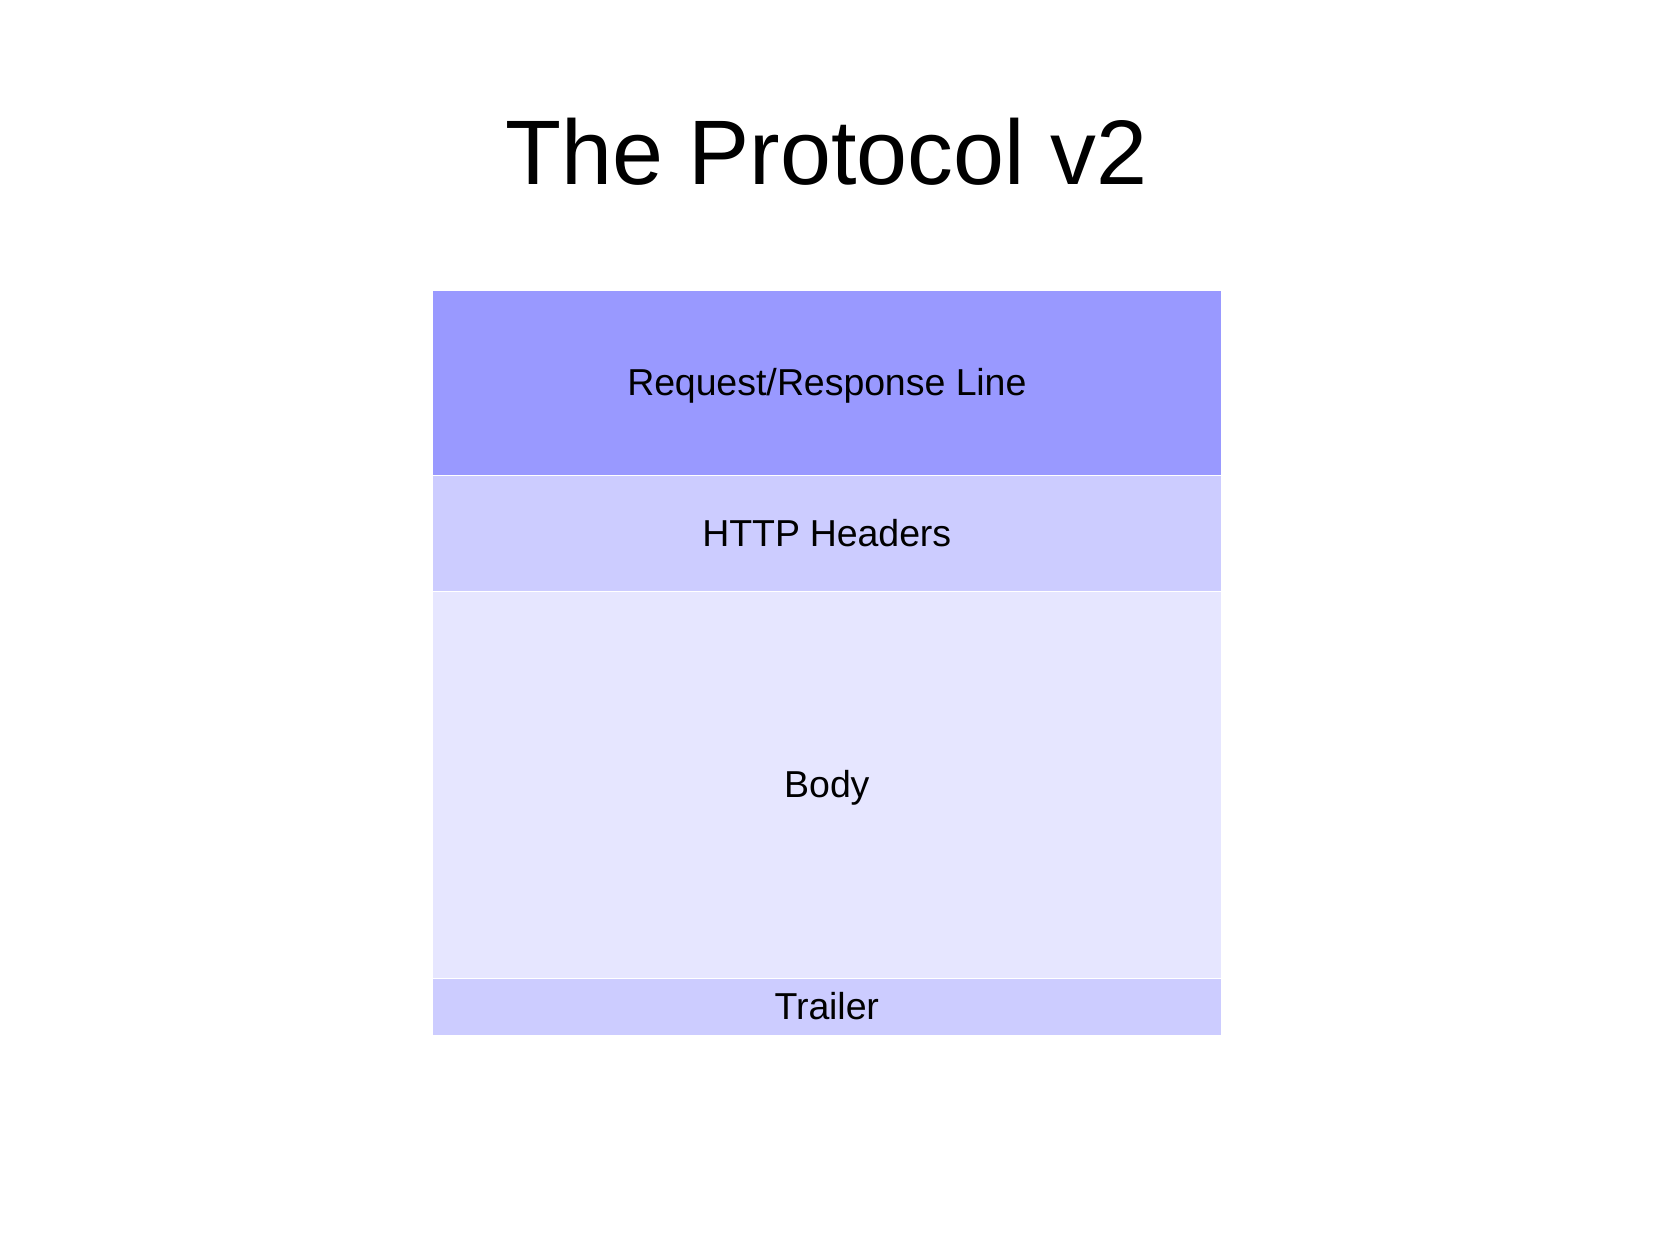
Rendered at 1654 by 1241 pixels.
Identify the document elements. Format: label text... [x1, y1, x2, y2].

table_cell Body [433, 592, 1221, 978]
title The Protocol v2 [82, 49, 1571, 257]
table_cell Trailer [433, 979, 1221, 1035]
table_cell HTTP Headers [433, 476, 1221, 591]
table_header Request/Response Line [433, 291, 1221, 475]
